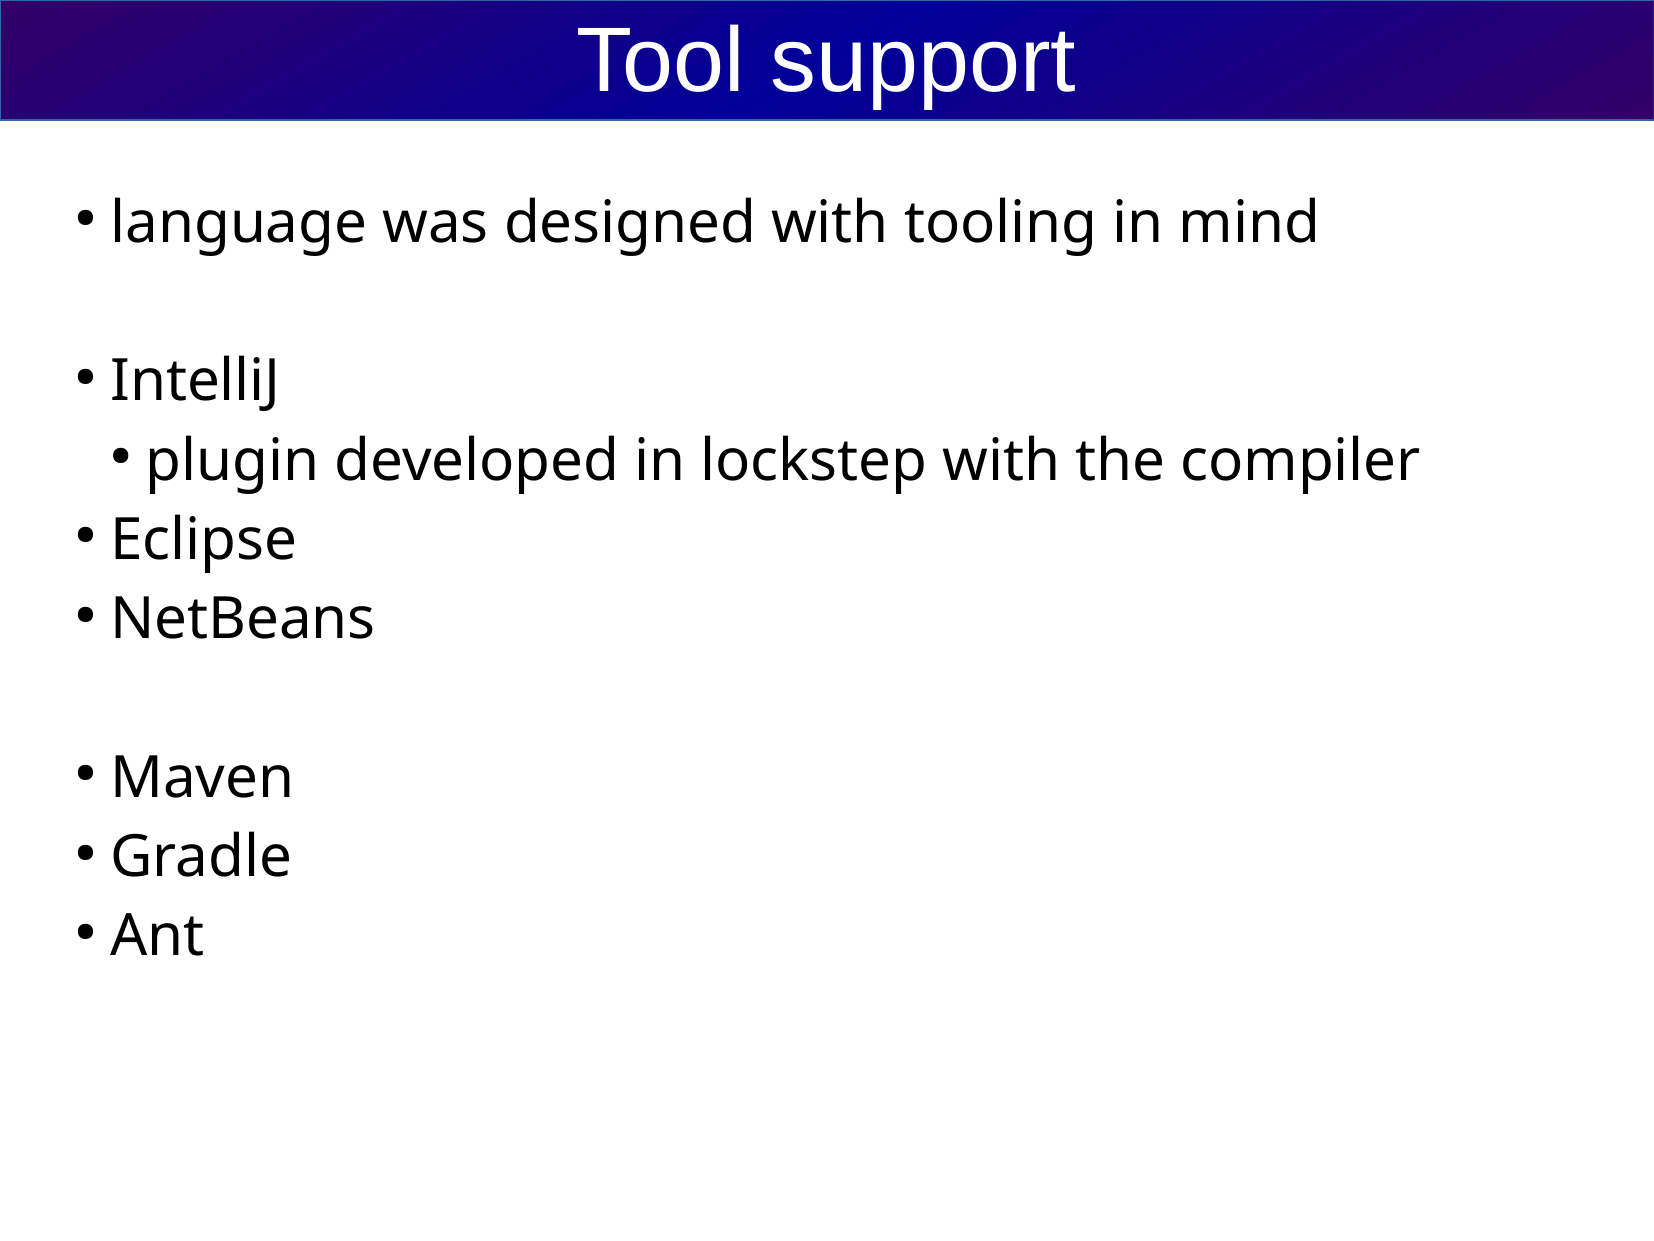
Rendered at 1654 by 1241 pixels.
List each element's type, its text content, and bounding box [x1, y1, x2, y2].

title Tool support [0, 0, 1654, 121]
subtitle language was designed with tooling in mind IntelliJ plugin developed in lockstep with the compiler Eclipse NetBeans Maven Gradle Ant [75, 180, 1591, 1171]
